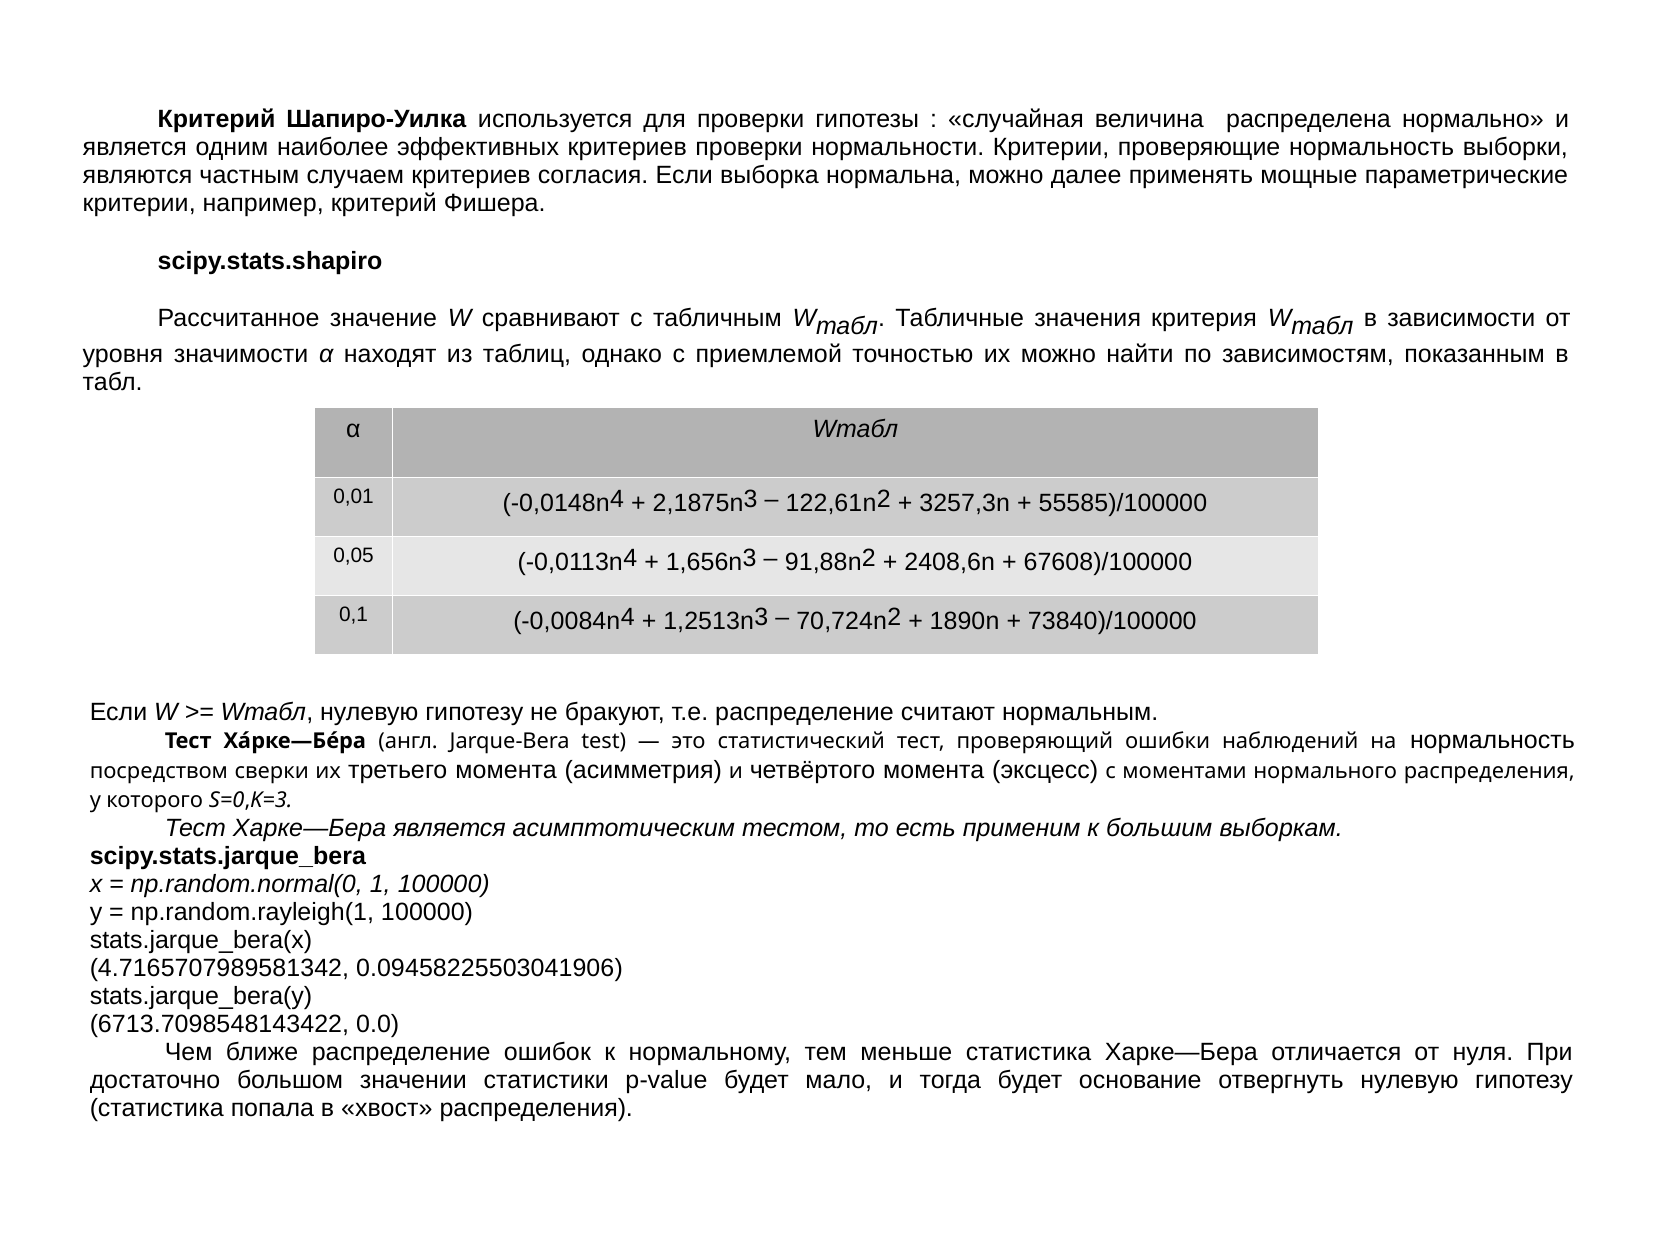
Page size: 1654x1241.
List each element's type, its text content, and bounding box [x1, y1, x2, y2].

table_cell (-0,0148n4 + 2,1875n3 – 122,61n2 + 3257,3n + 55585)/100000 [393, 478, 1318, 536]
table_cell 0,1 [315, 596, 392, 654]
table_cell (-0,0084n4 + 1,2513n3 – 70,724n2 + 1890n + 73840)/100000 [393, 596, 1318, 654]
text_box Если W >= Wтабл, нулевую гипотезу не бракуют, т.е. распределение считают нормальным. Тест Ха́рке—Бе́ра (англ. Jarque-Bera test) — это статистический тест, проверяющий ошибки наблюдений на нормальность посредством сверки их третьего момента (асимметрия) и четвёртого момента (эксцесс) с моментами нормального распределения, у которого S=0,K=3. Тест Харке—Бера является асимптотическим тестом, то есть применим к большим выборкам. scipy.stats.jarque_bera x = np.random.normal(0, 1, 100000) y = np.random.rayleigh(1, 100000) stats.jarque_bera(x) (4.7165707989581342, 0.09458225503041906) stats.jarque_bera(y) (6713.7098548143422, 0.0) Чем ближе распределение ошибок к нормальному, тем меньше статистика Харке—Бера отличается от нуля. При достаточно большом значении статистики p-value будет мало, и тогда будет основание отвергнуть нулевую гипотезу (статистика попала в «хвост» распределения). [75, 690, 1591, 1186]
list Критерий Шапиро-Уилка используется для проверки гипотезы : «случайная величина распределена нормально» и является одним наиболее эффективных критериев проверки нормальности. Критерии, проверяющие нормальность выборки, являются частным случаем критериев согласия. Если выборка нормальна, можно далее применять мощные параметрические критерии, например, критерий Фишера. scipy.stats.shapiro Рассчитанное значение W сравнивают с табличным Wтабл. Табличные значения критерия Wтабл в зависимости от уровня значимости α находят из таблиц, однако с приемлемой точностью их можно найти по зависимостям, показанным в табл. [82, 105, 1571, 406]
table_cell 0,01 [315, 478, 392, 536]
table_header Wтабл [393, 408, 1318, 477]
table_cell 0,05 [315, 537, 392, 595]
table_cell (-0,0113n4 + 1,656n3 – 91,88n2 + 2408,6n + 67608)/100000 [393, 537, 1318, 595]
table_header α [315, 408, 392, 477]
